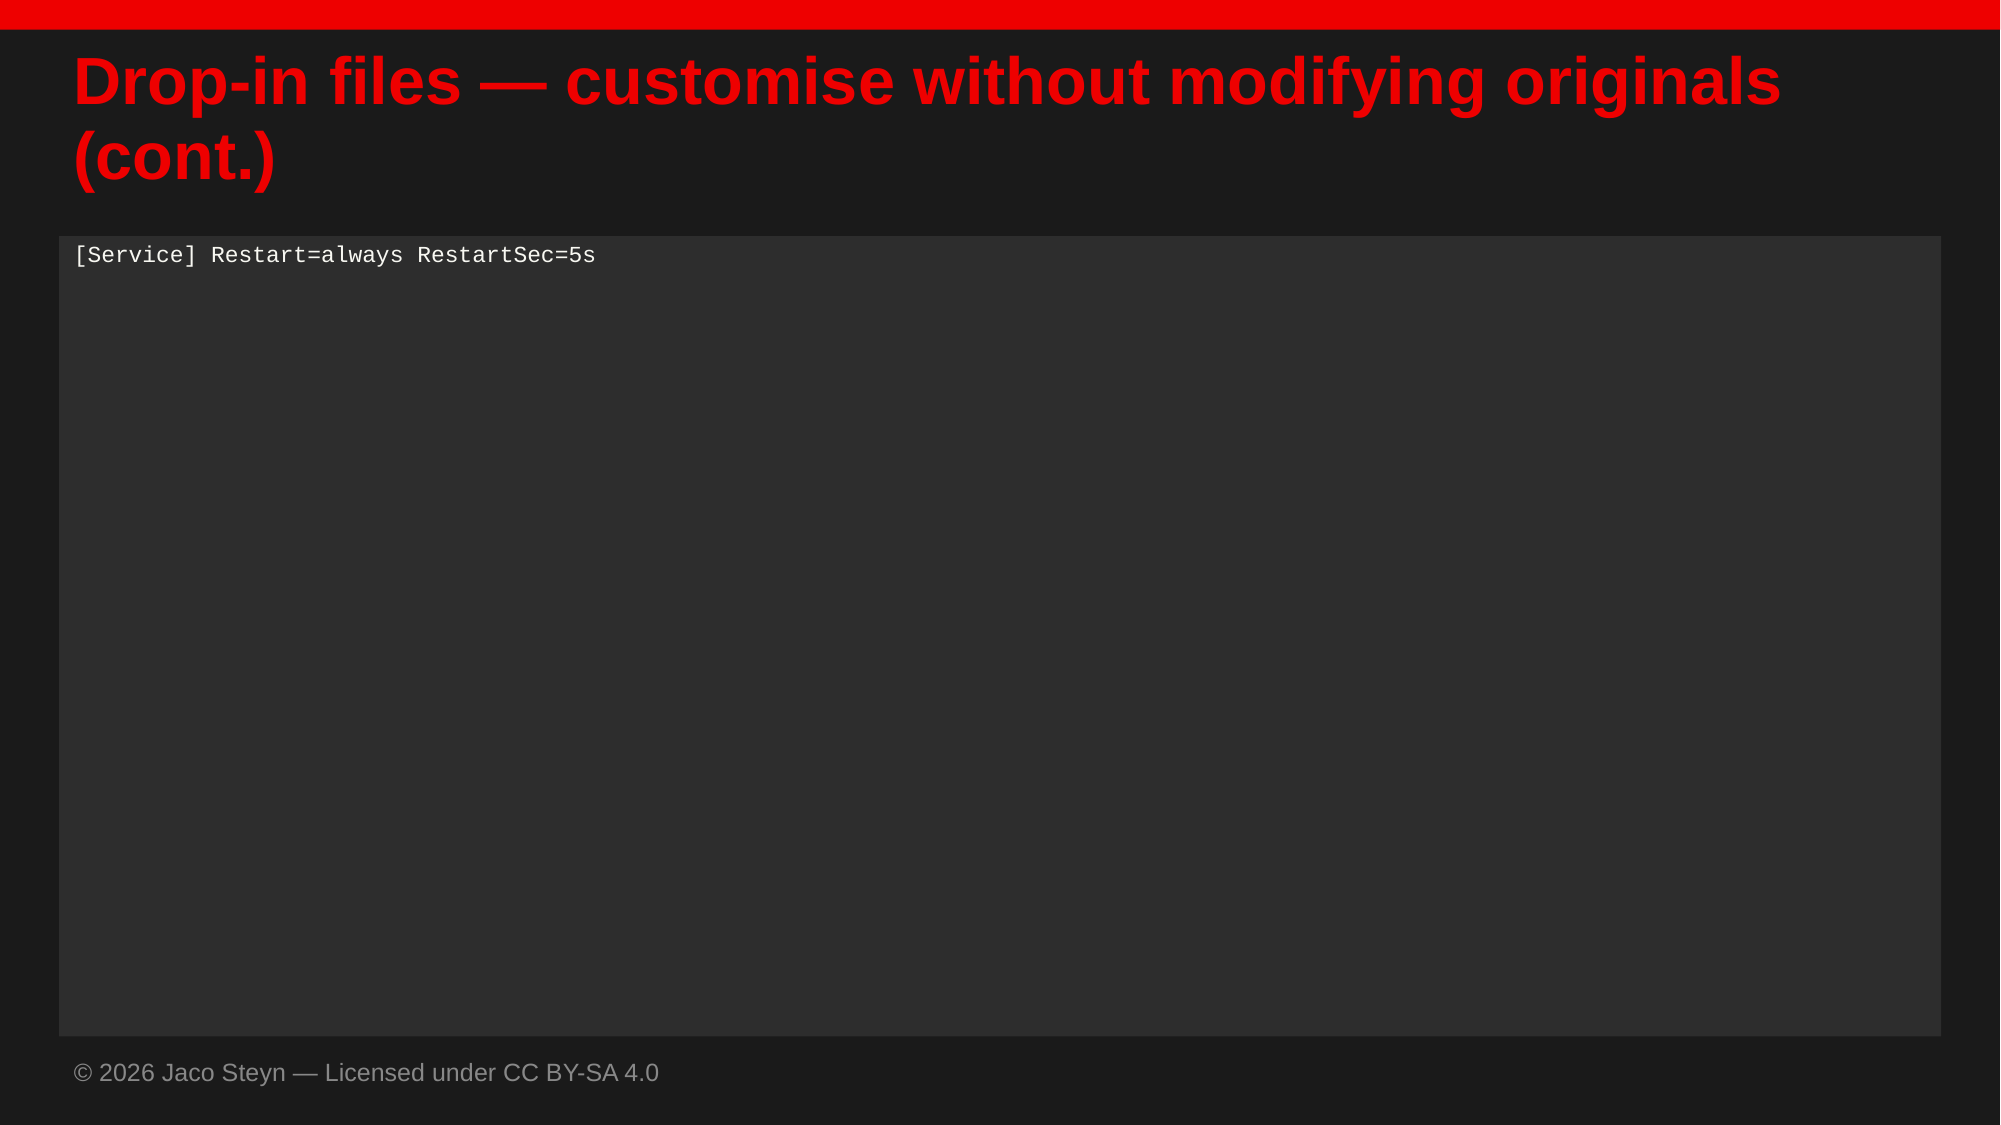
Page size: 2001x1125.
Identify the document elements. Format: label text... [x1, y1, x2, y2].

text_box Drop-in files — customise without modifying originals (cont.) [59, 36, 1942, 208]
text_box © 2026 Jaco Steyn — Licensed under CC BY-SA 4.0 [59, 1051, 1942, 1093]
text_box [0, 0, 2001, 30]
text_box [Service] Restart=always RestartSec=5s [59, 236, 1942, 1037]
